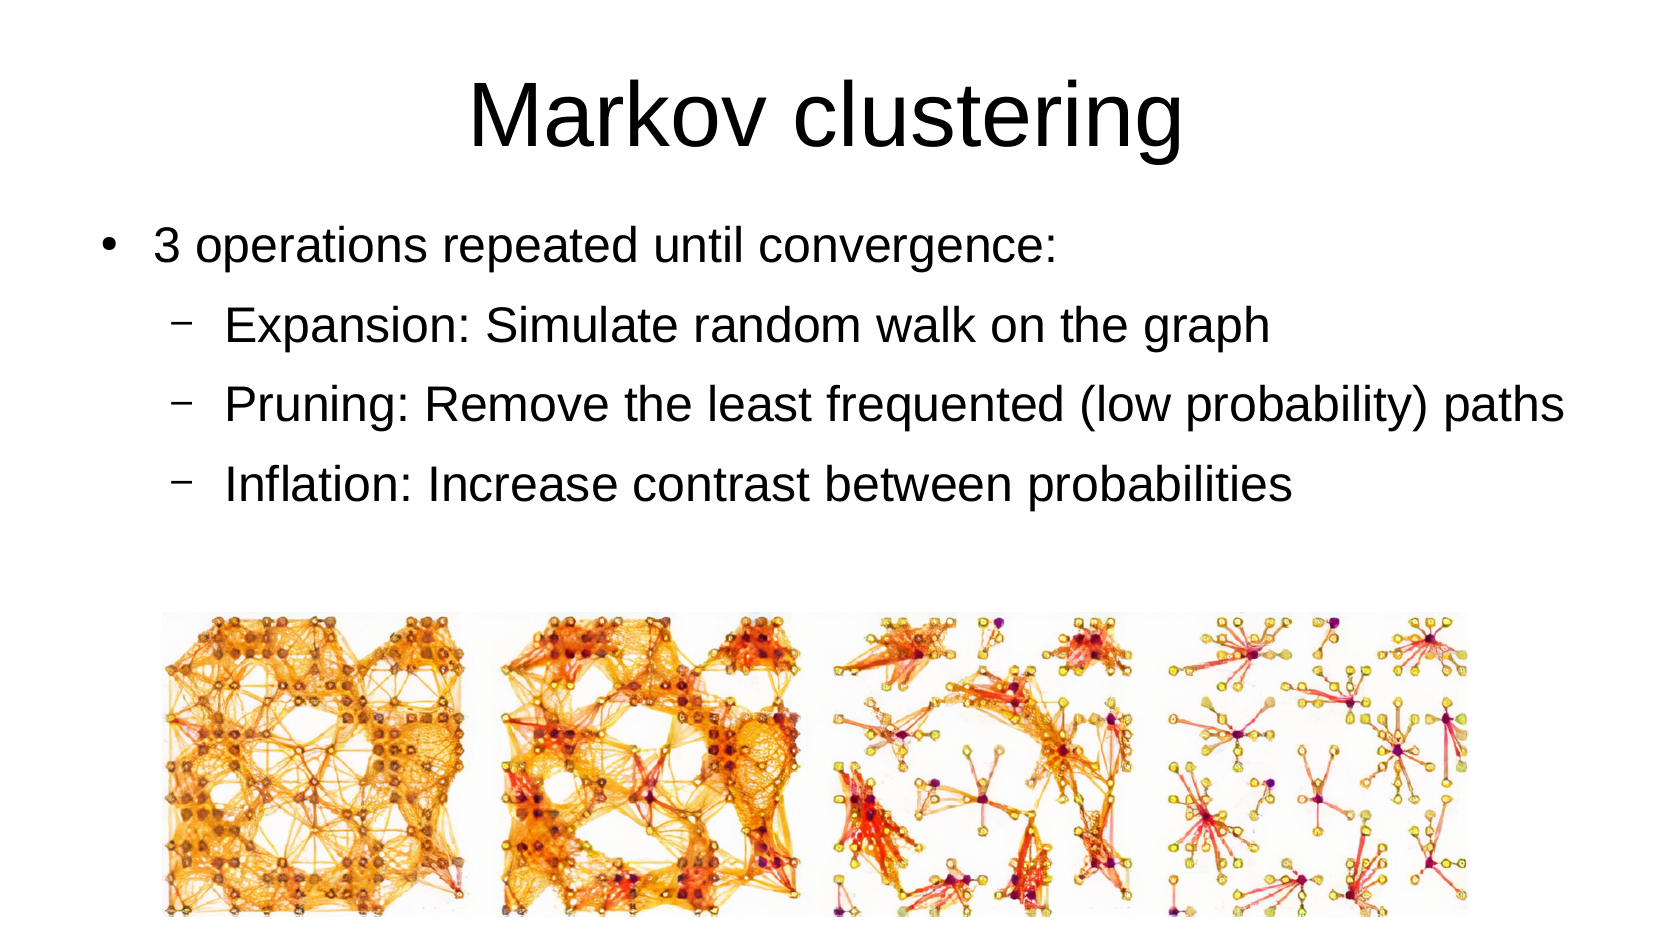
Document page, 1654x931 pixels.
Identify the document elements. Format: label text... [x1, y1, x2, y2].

list 3 operations repeated until convergence: Expansion: Simulate random walk on the graph Pruning: Remove the least frequented (low probability) paths Inflation: Increase contrast between probabilities [82, 217, 1571, 758]
title Markov clustering [82, 37, 1571, 193]
picture [162, 612, 1469, 917]
